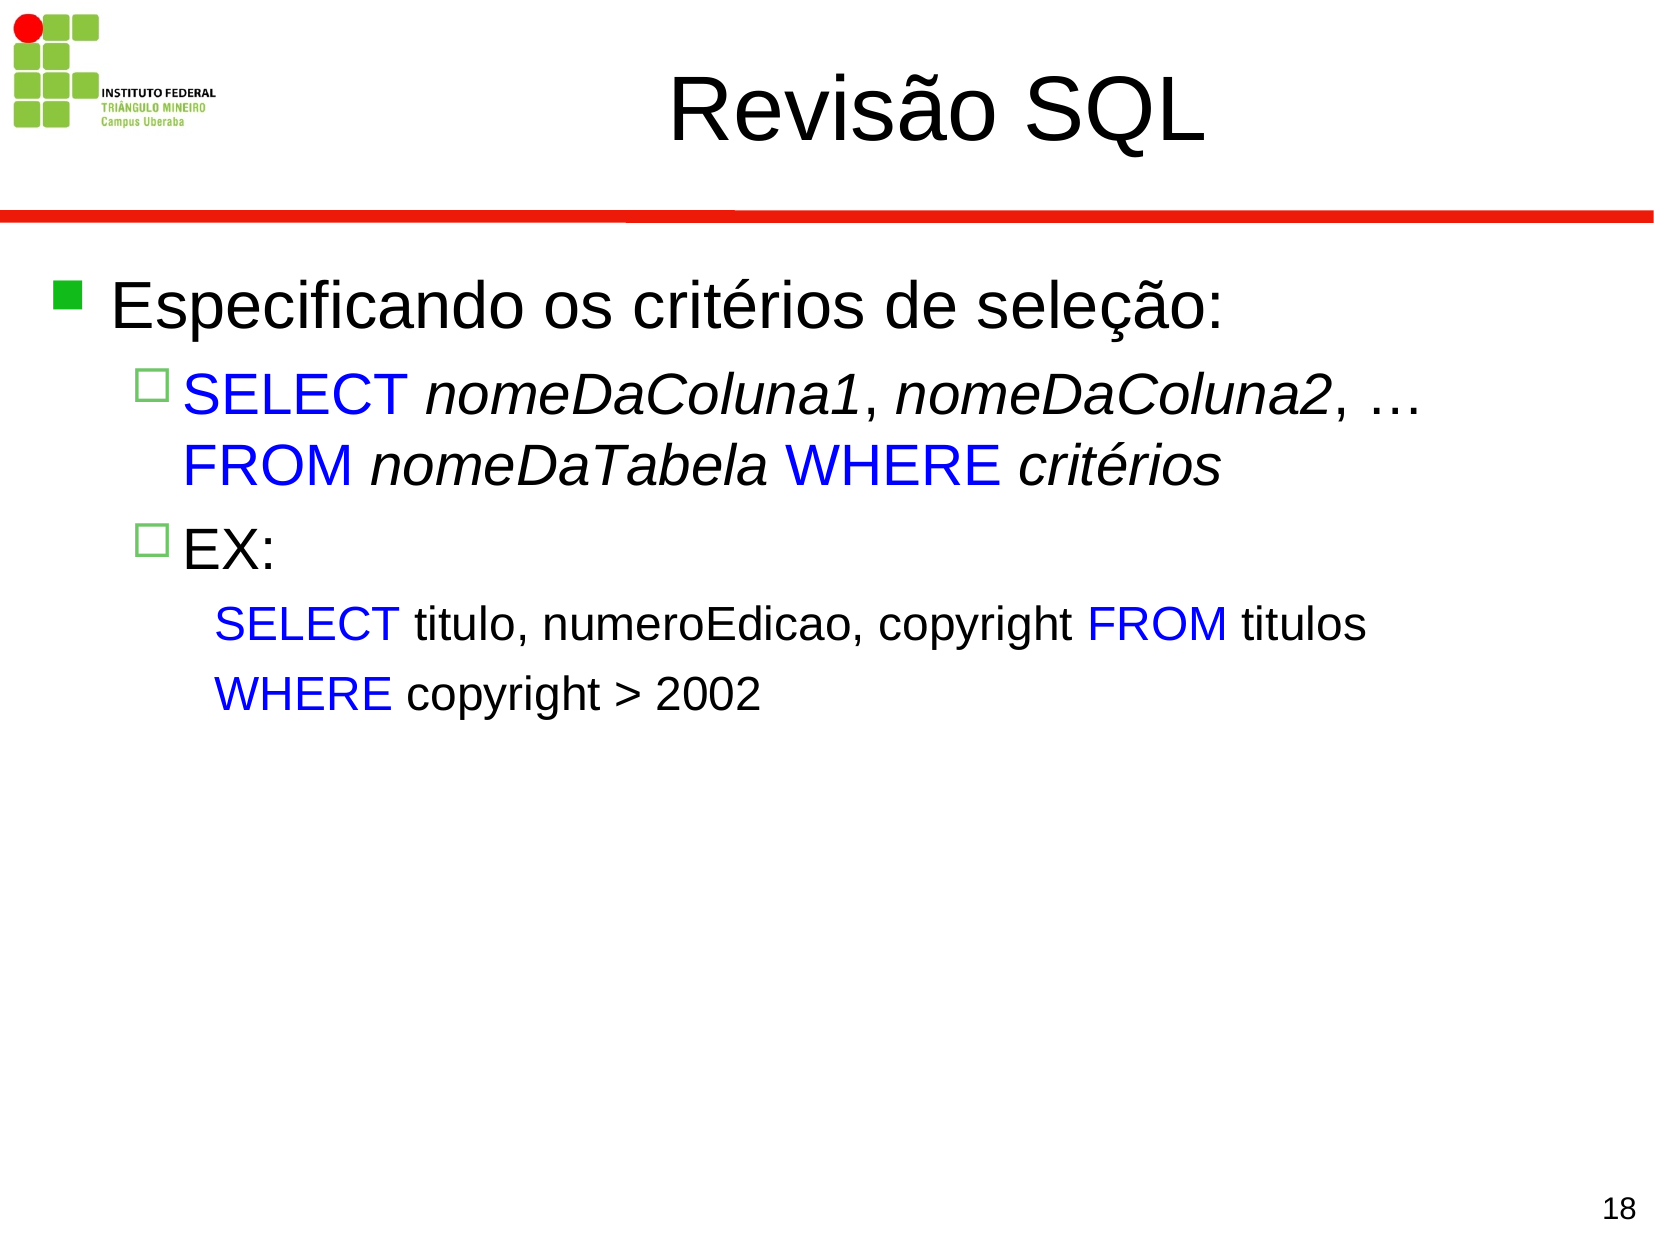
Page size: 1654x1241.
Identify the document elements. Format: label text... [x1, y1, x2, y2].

picture [0, 2, 228, 139]
text_box Revisão SQL [253, 0, 1622, 207]
text_box <número> [1185, 1179, 1654, 1220]
text_box Especificando os critérios de seleção: SELECT nomeDaColuna1, nomeDaColuna2, … FROM nomeDaTabela WHERE critérios EX: SELECT titulo, numeroEdicao, copyright FROM titulos WHERE copyright > 2002 [32, 253, 1622, 1205]
